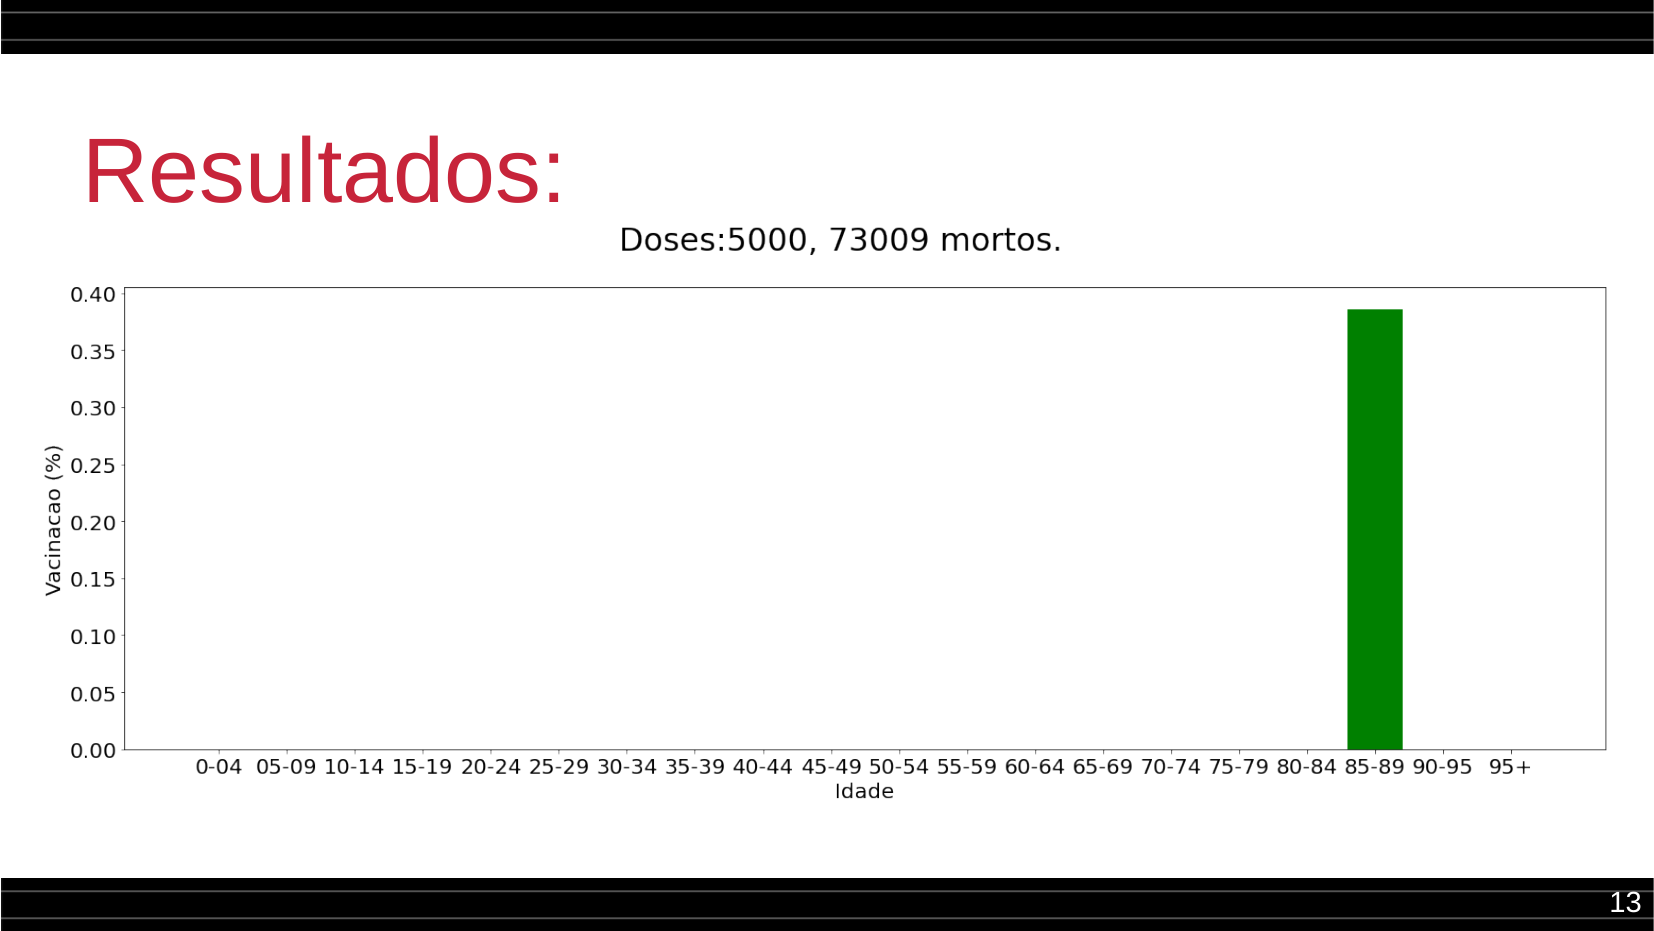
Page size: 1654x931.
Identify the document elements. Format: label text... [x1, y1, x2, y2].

picture [1, 0, 1654, 54]
title Resultados: [82, 92, 1571, 219]
picture [1, 878, 1654, 931]
picture [37, 219, 1613, 809]
